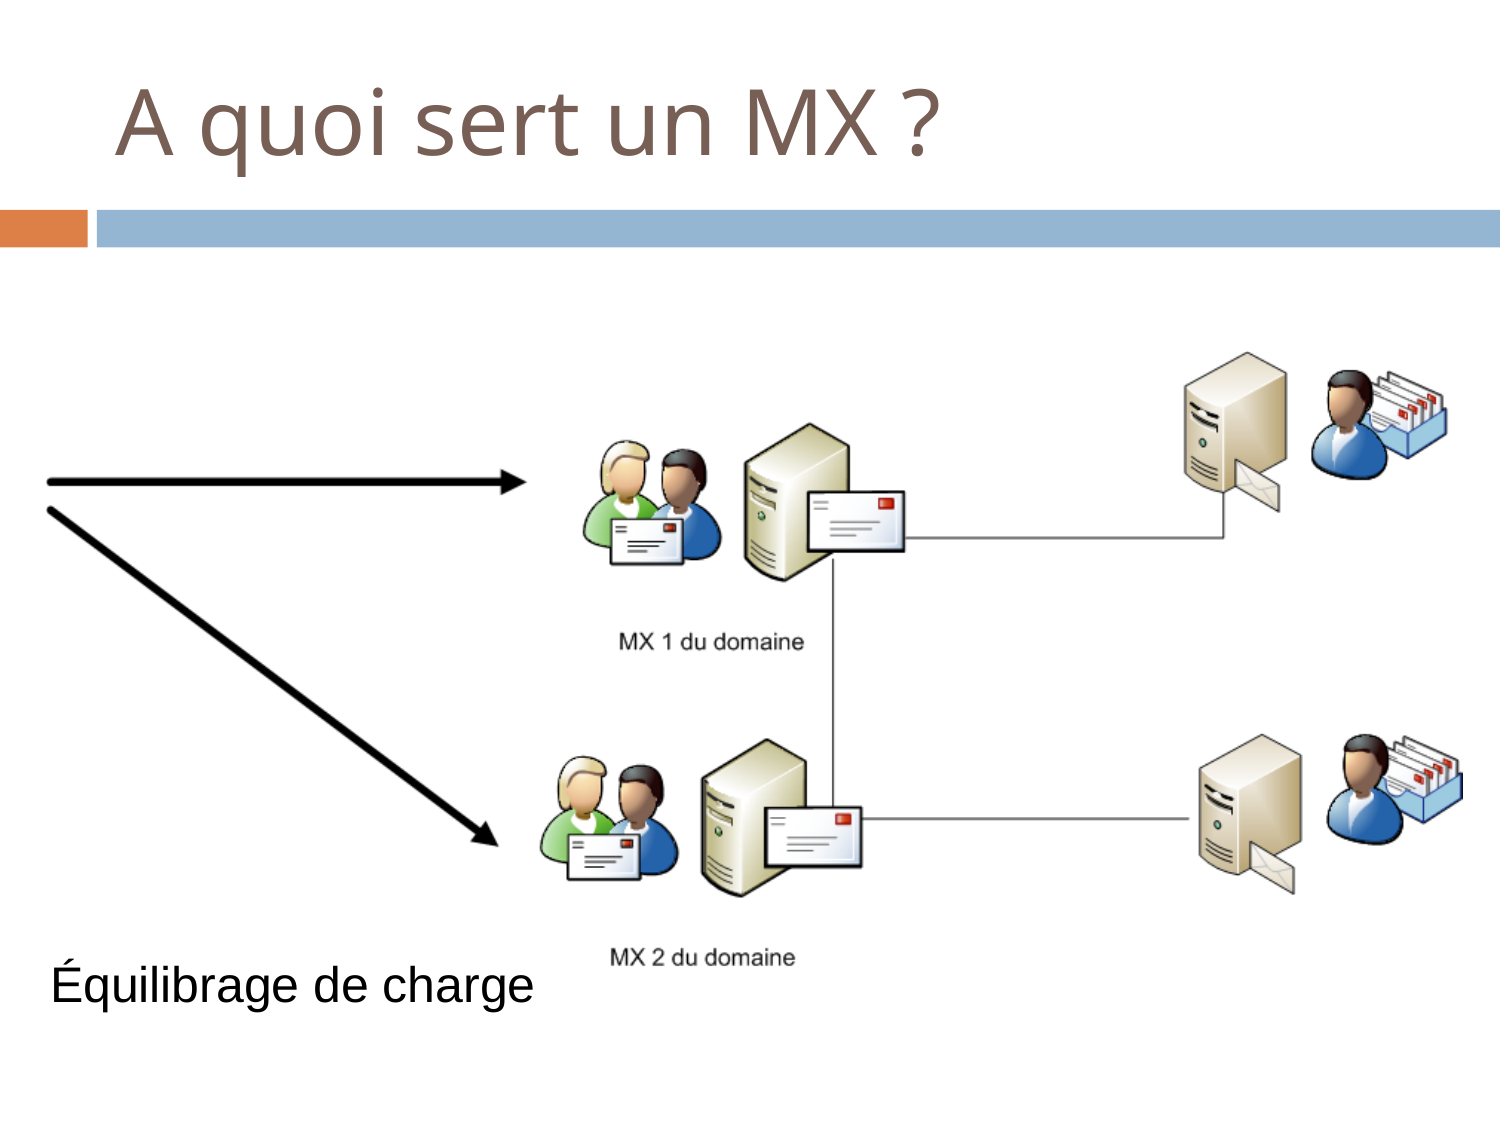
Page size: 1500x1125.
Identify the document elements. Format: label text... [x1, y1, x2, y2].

picture [46, 351, 1463, 972]
title A quoi sert un MX ? [100, 37, 1438, 201]
text_box Équilibrage de charge [35, 944, 551, 1020]
